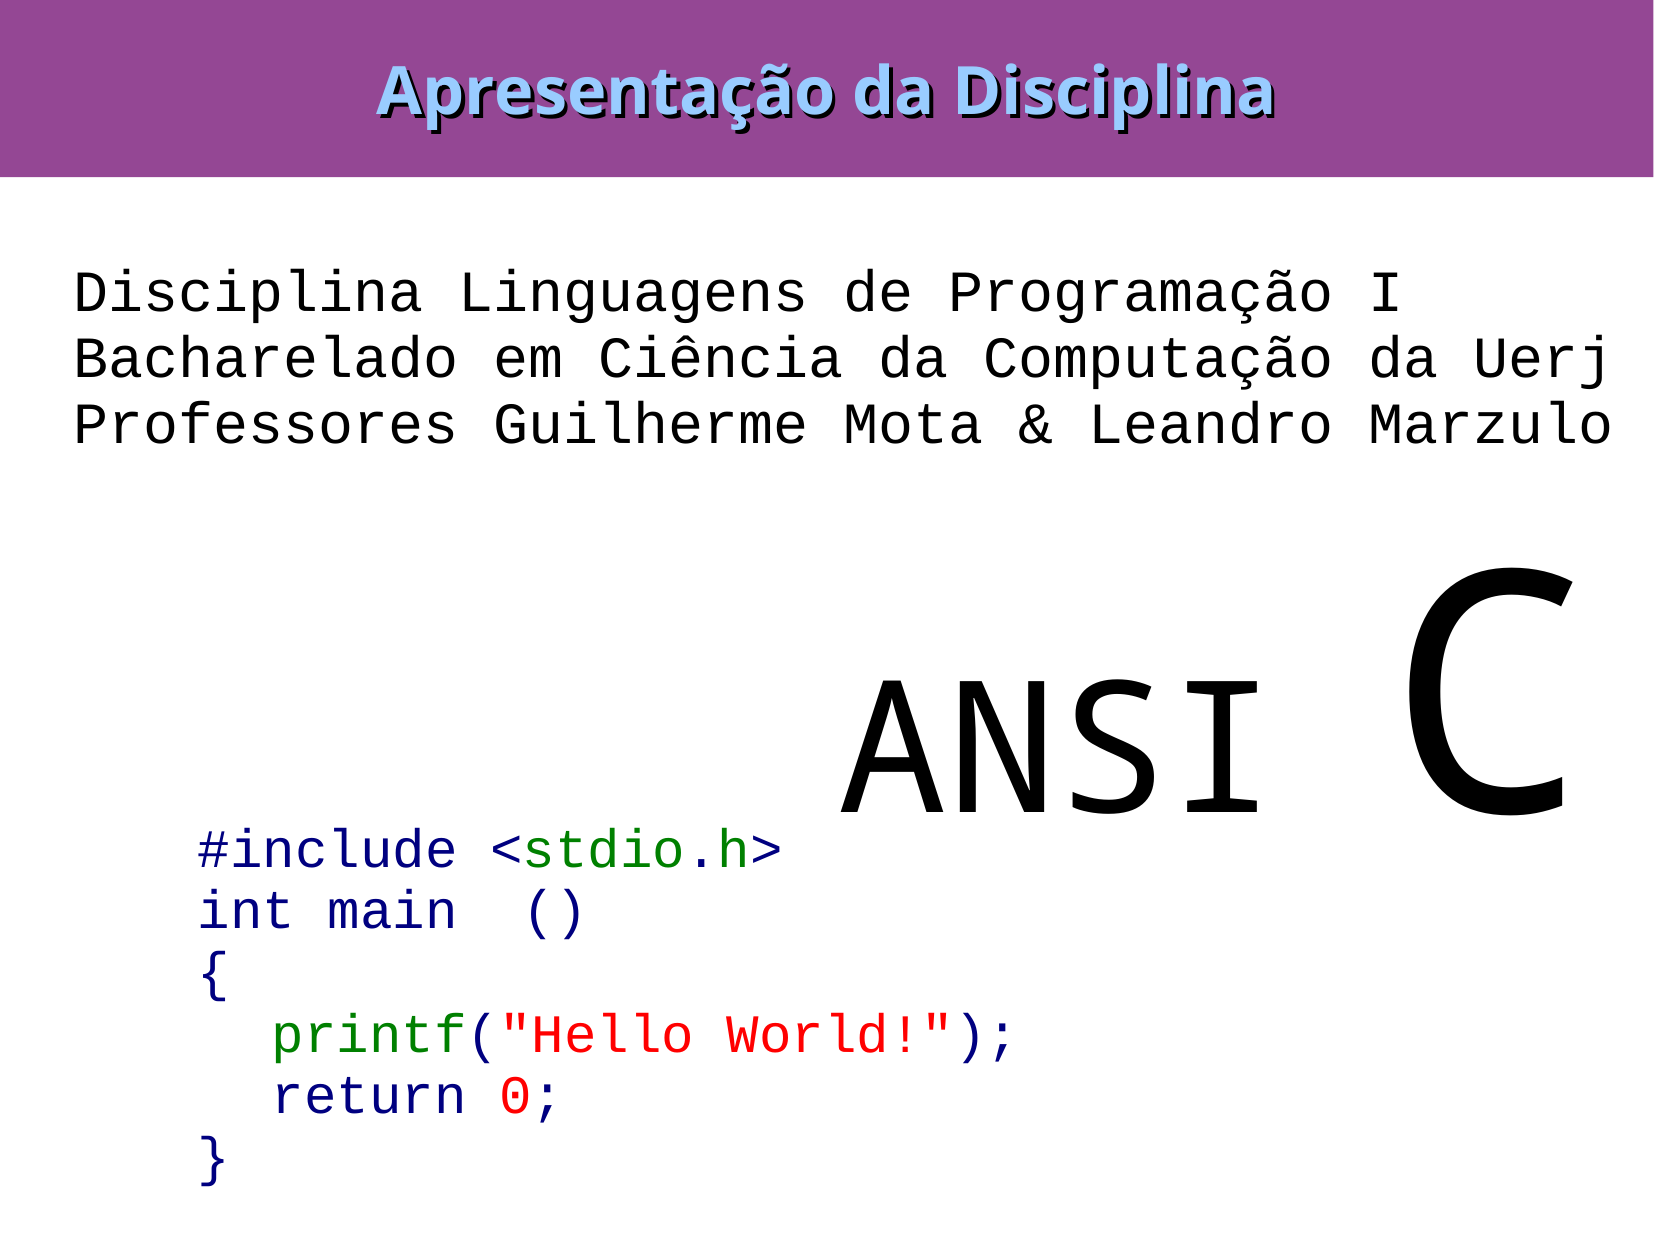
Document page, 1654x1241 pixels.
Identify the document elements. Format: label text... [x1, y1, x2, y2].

text_box #include <stdio.h> int main () { printf("Hello World!"); return 0; } [183, 814, 1188, 1224]
title Apresentação da Disciplina [0, 0, 1654, 178]
text_box Disciplina Linguagens de Programação I Bacharelado em Ciência da Computação da Uerj Professores Guilherme Mota & Leandro Marzulo [59, 255, 1654, 469]
text_box ANSI C [822, 469, 1608, 850]
